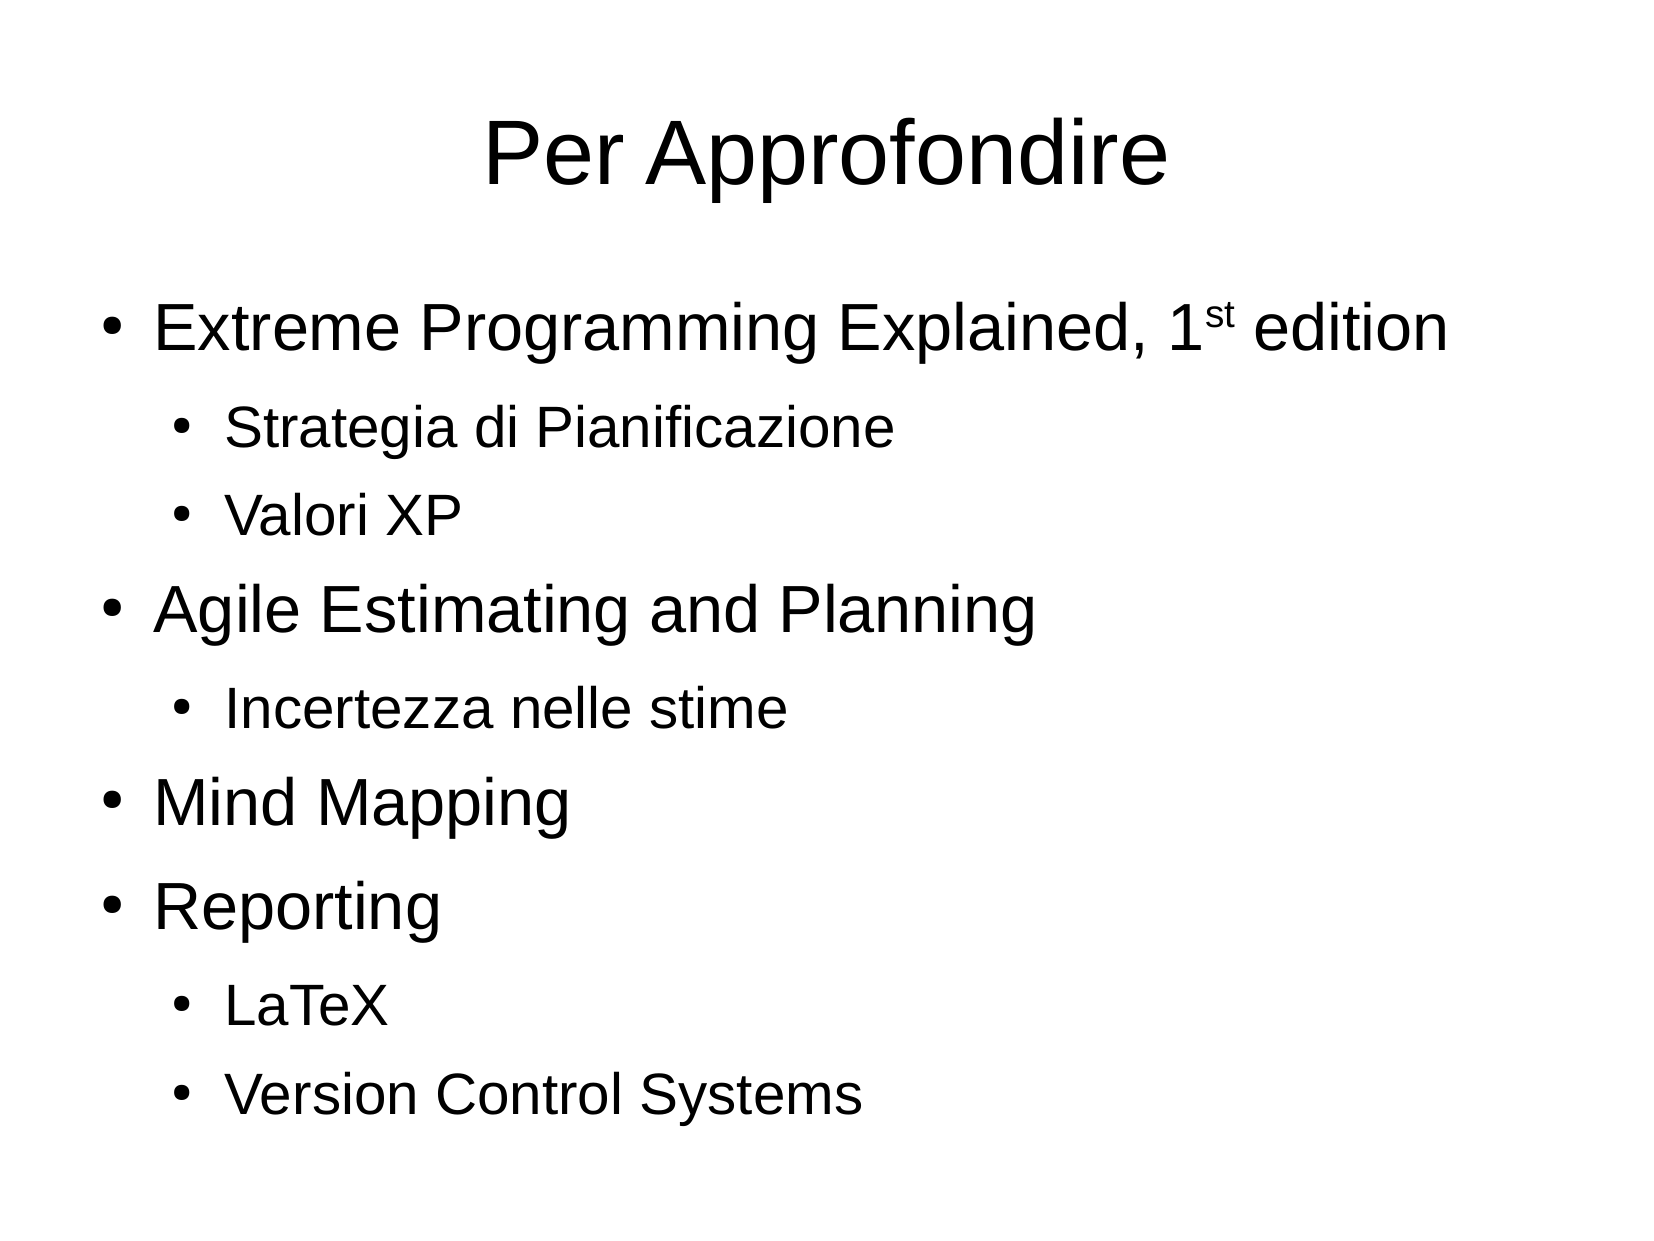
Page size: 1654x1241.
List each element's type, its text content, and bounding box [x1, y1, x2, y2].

list Extreme Programming Explained, 1st edition Strategia di Pianificazione Valori XP Agile Estimating and Planning Incertezza nelle stime Mind Mapping Reporting LaTeX Version Control Systems [82, 290, 1571, 1129]
title Per Approfondire [82, 49, 1571, 257]
